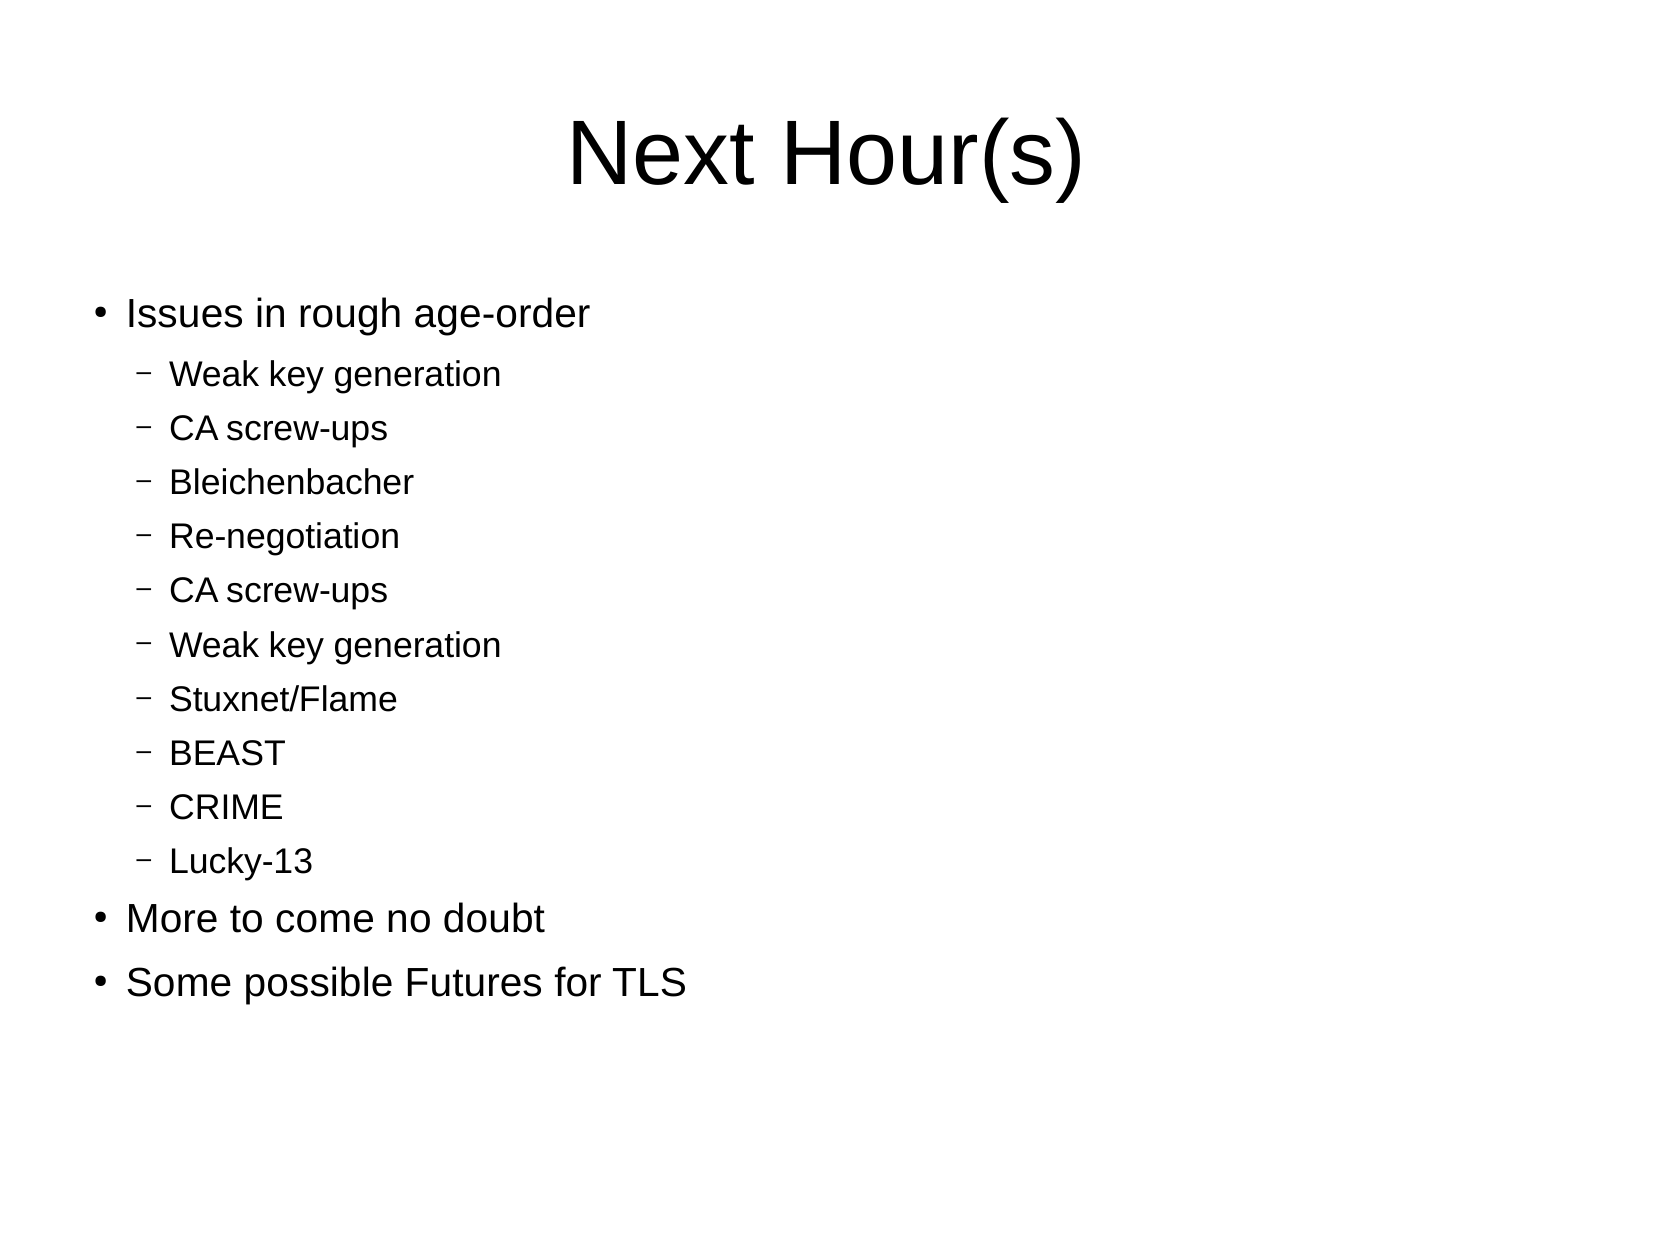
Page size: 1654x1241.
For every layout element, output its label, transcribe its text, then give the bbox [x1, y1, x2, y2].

list Issues in rough age-order Weak key generation CA screw-ups Bleichenbacher Re-negotiation CA screw-ups Weak key generation Stuxnet/Flame BEAST CRIME Lucky-13 More to come no doubt Some possible Futures for TLS [82, 290, 1538, 1010]
title Next Hour(s) [82, 49, 1571, 257]
